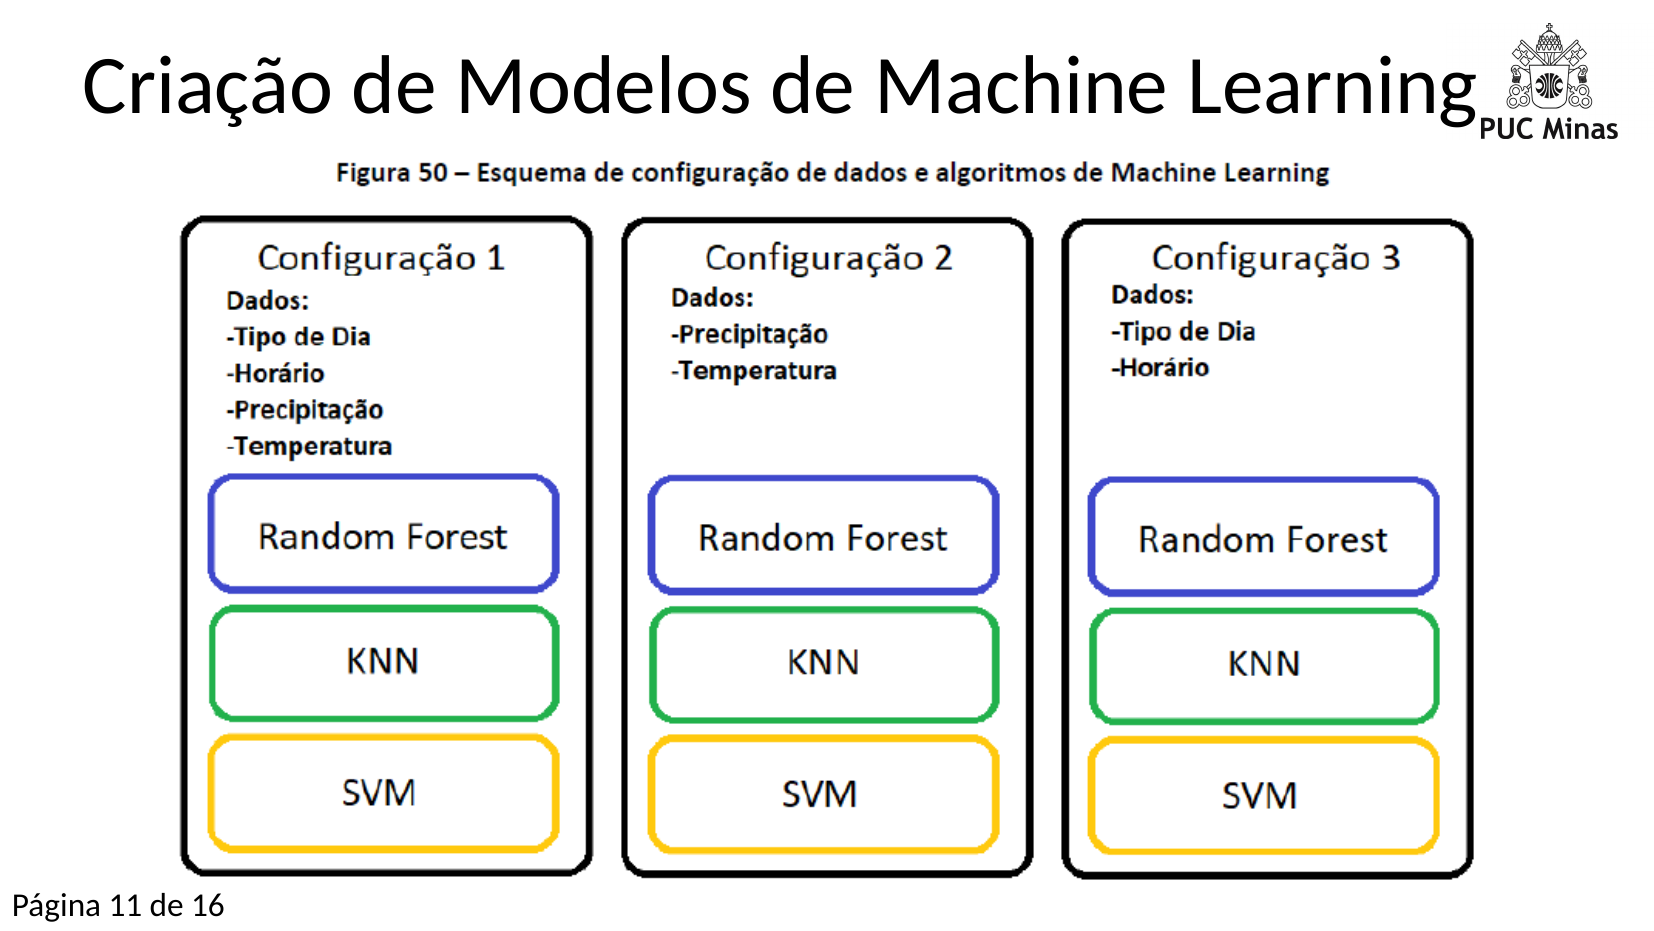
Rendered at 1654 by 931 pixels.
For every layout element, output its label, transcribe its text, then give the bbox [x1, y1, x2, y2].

picture [177, 154, 1477, 886]
picture [1446, 23, 1654, 140]
text_box Página 11 de 16 [0, 891, 266, 931]
title Criação de Modelos de Machine Learning [82, 37, 1571, 148]
